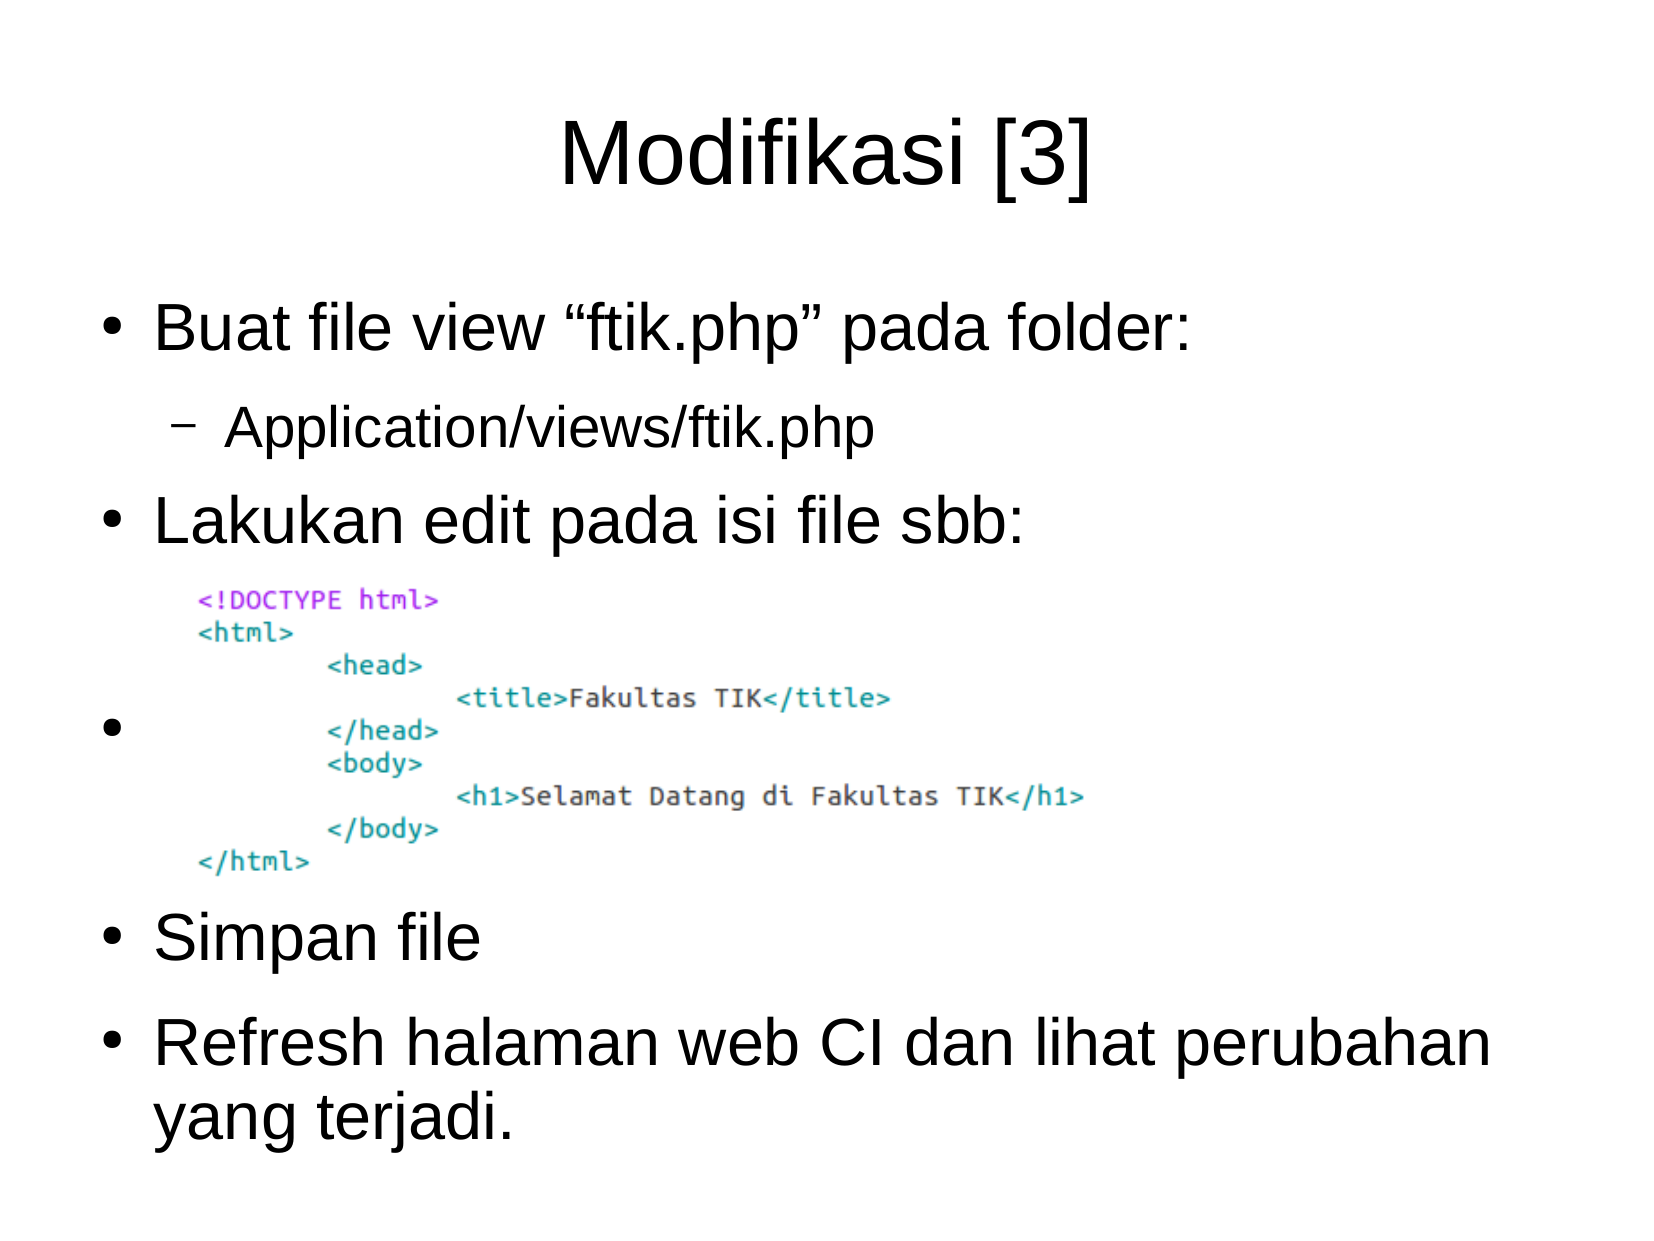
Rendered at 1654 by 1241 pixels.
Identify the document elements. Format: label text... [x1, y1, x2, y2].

picture [196, 584, 1141, 901]
list Buat file view “ftik.php” pada folder: Application/views/ftik.php Lakukan edit pada isi file sbb: Simpan file Refresh halaman web CI dan lihat perubahan yang terjadi. [82, 290, 1606, 1201]
title Modifikasi [3] [82, 49, 1571, 257]
